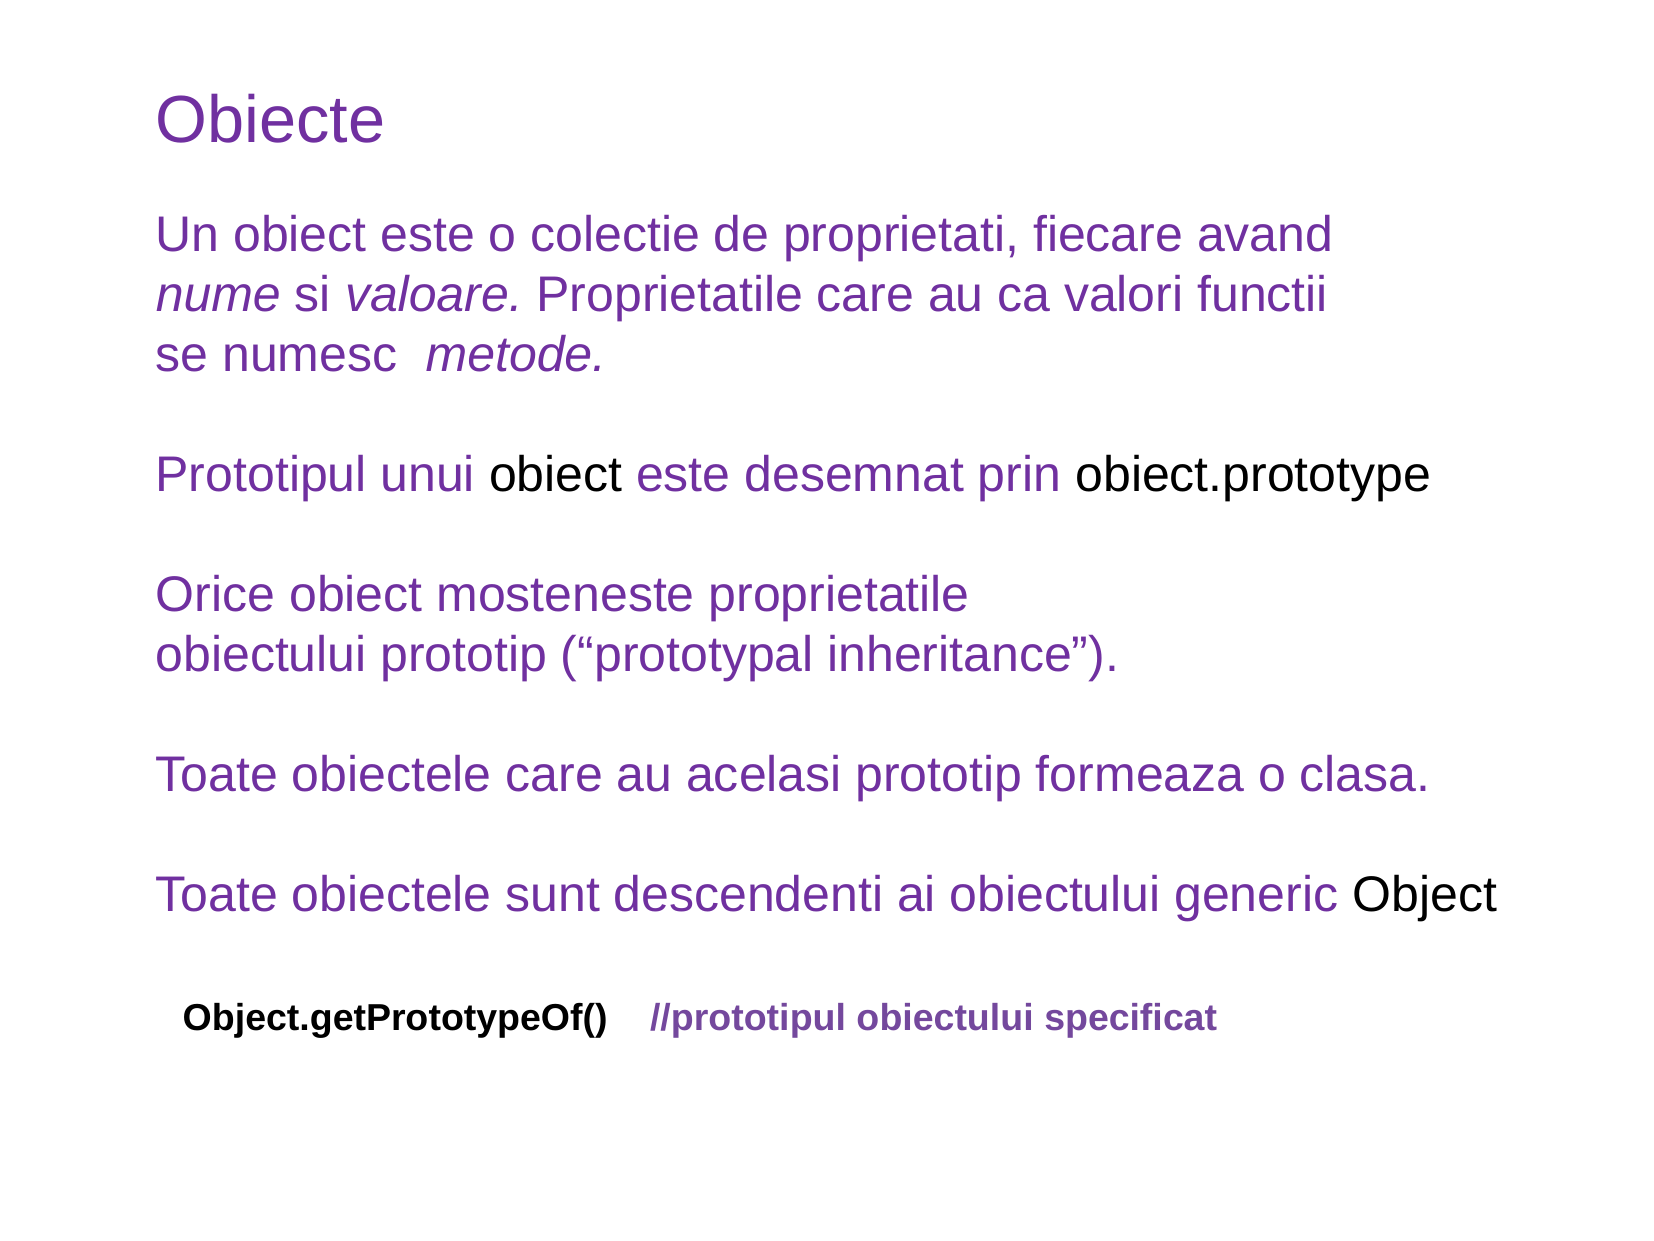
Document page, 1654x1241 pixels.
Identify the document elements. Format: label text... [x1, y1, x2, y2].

text_box Obiecte Un obiect este o colectie de proprietati, fiecare avand nume si valoare. Proprietatile care au ca valori functii se numesc metode. Prototipul unui obiect este desemnat prin obiect.prototype Orice obiect mosteneste proprietatile obiectului prototip (“prototypal inheritance”). Toate obiectele care au acelasi prototip formeaza o clasa. Toate obiectele sunt descendenti ai obiectului generic Object [141, 68, 1513, 1169]
text_box Object.getPrototypeOf() //prototipul obiectului specificat [167, 989, 1335, 1089]
